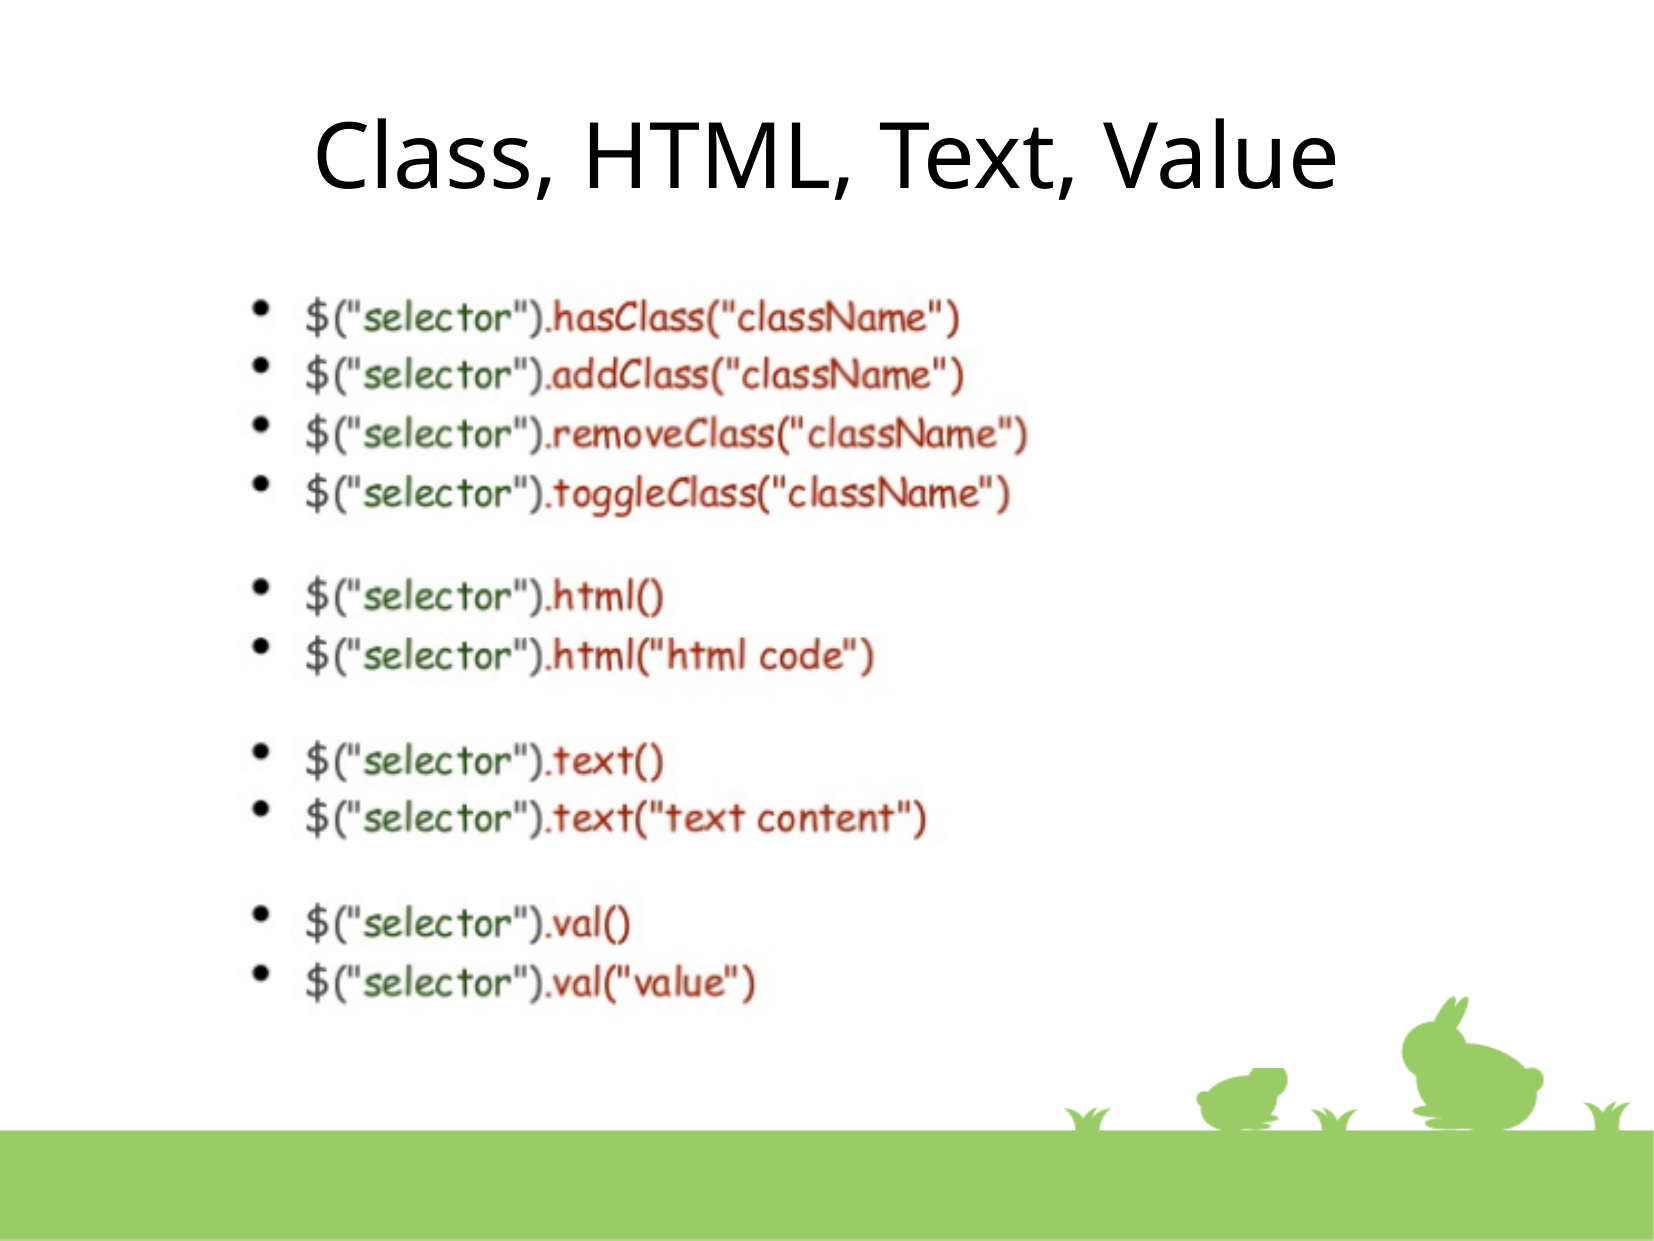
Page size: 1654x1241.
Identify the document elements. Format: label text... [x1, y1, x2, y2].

title Class, HTML, Text, Value [82, 49, 1571, 257]
picture [0, 0, 1654, 1241]
